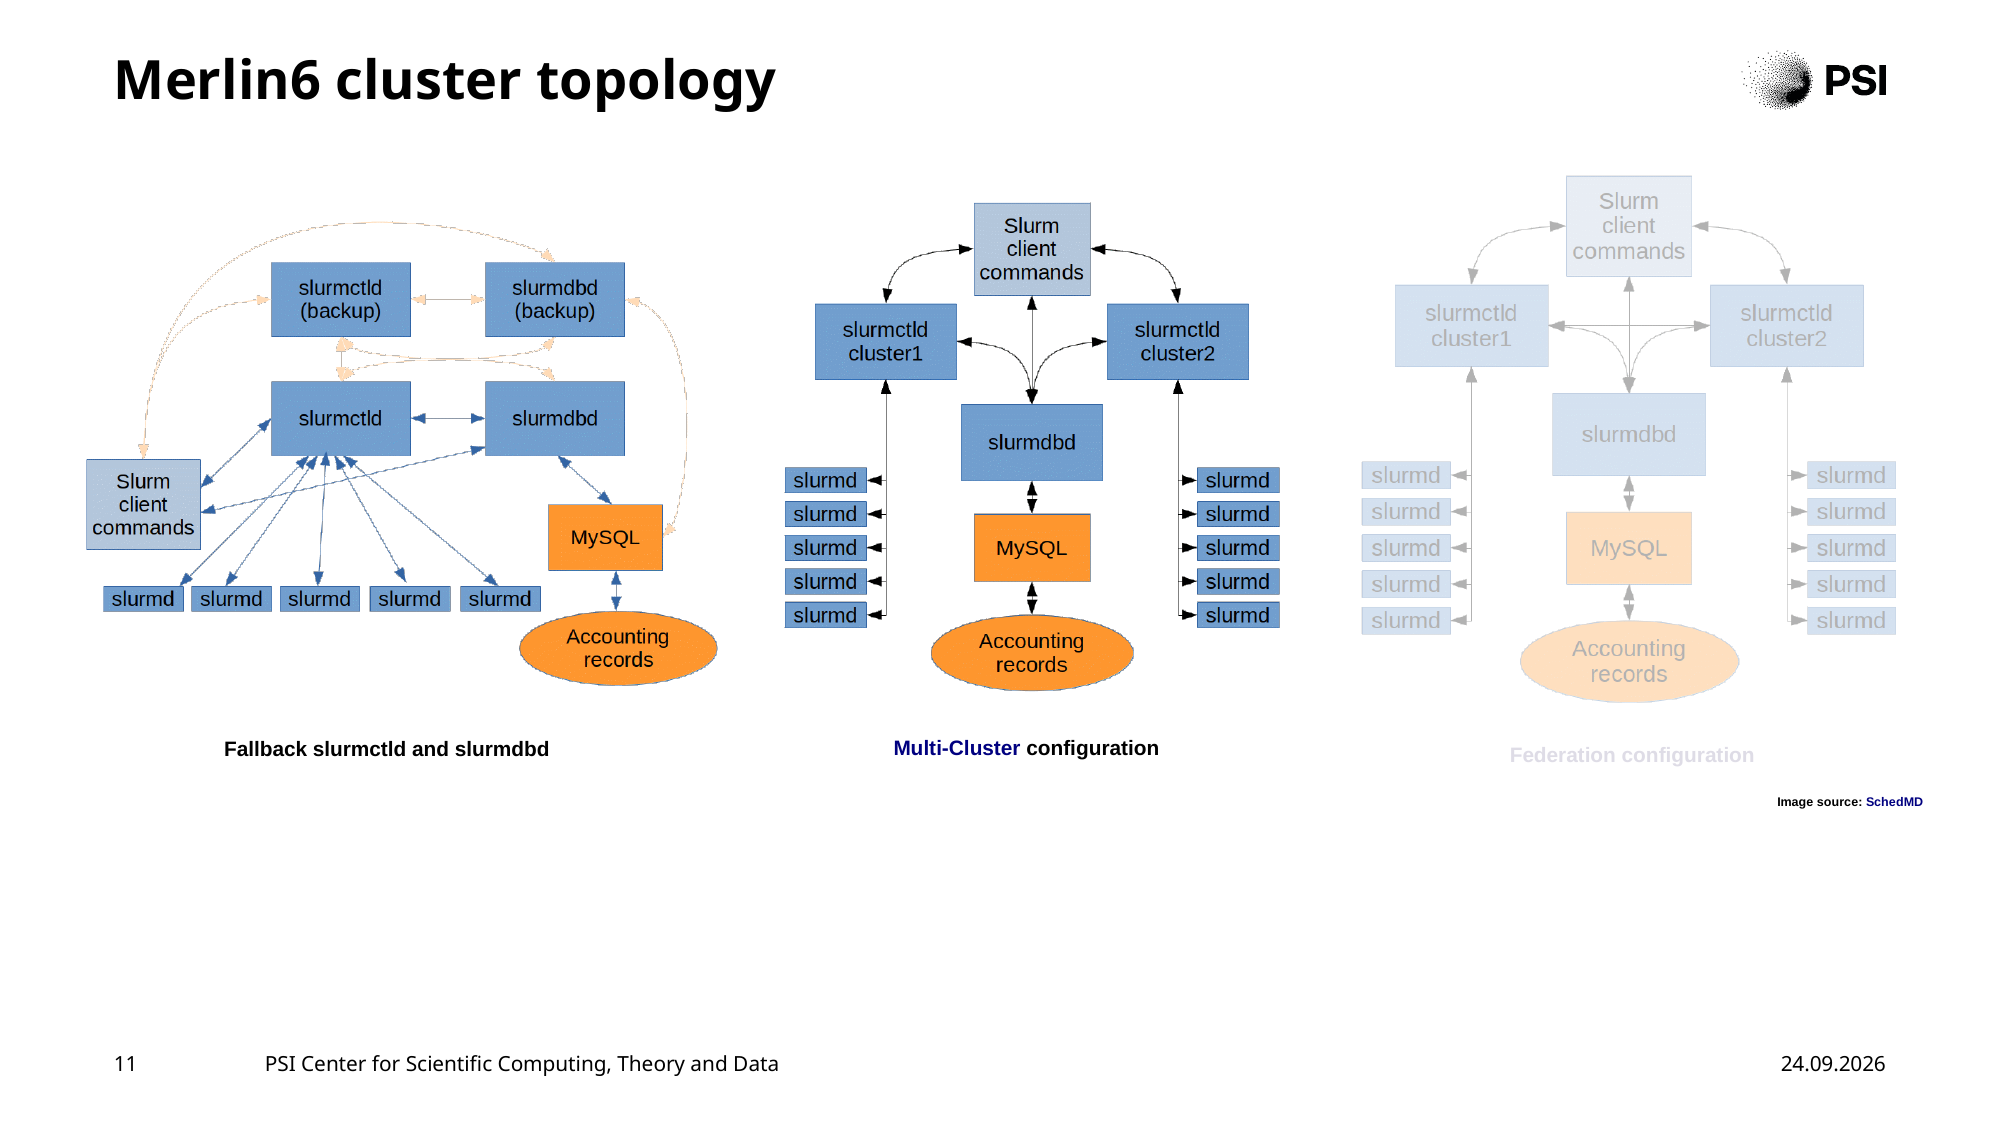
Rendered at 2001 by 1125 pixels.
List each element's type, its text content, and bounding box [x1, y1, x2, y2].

text_box Fallback slurmctld and slurmdbd [199, 730, 581, 792]
picture [80, 214, 726, 702]
picture [750, 188, 1312, 701]
text_box Federation configuration [1466, 736, 1804, 798]
picture [1341, 158, 1913, 713]
text_box Multi-Cluster configuration [854, 729, 1204, 791]
text_box Image source: SchedMD [1762, 787, 1943, 826]
title Merlin6 cluster topology [114, 45, 1585, 179]
